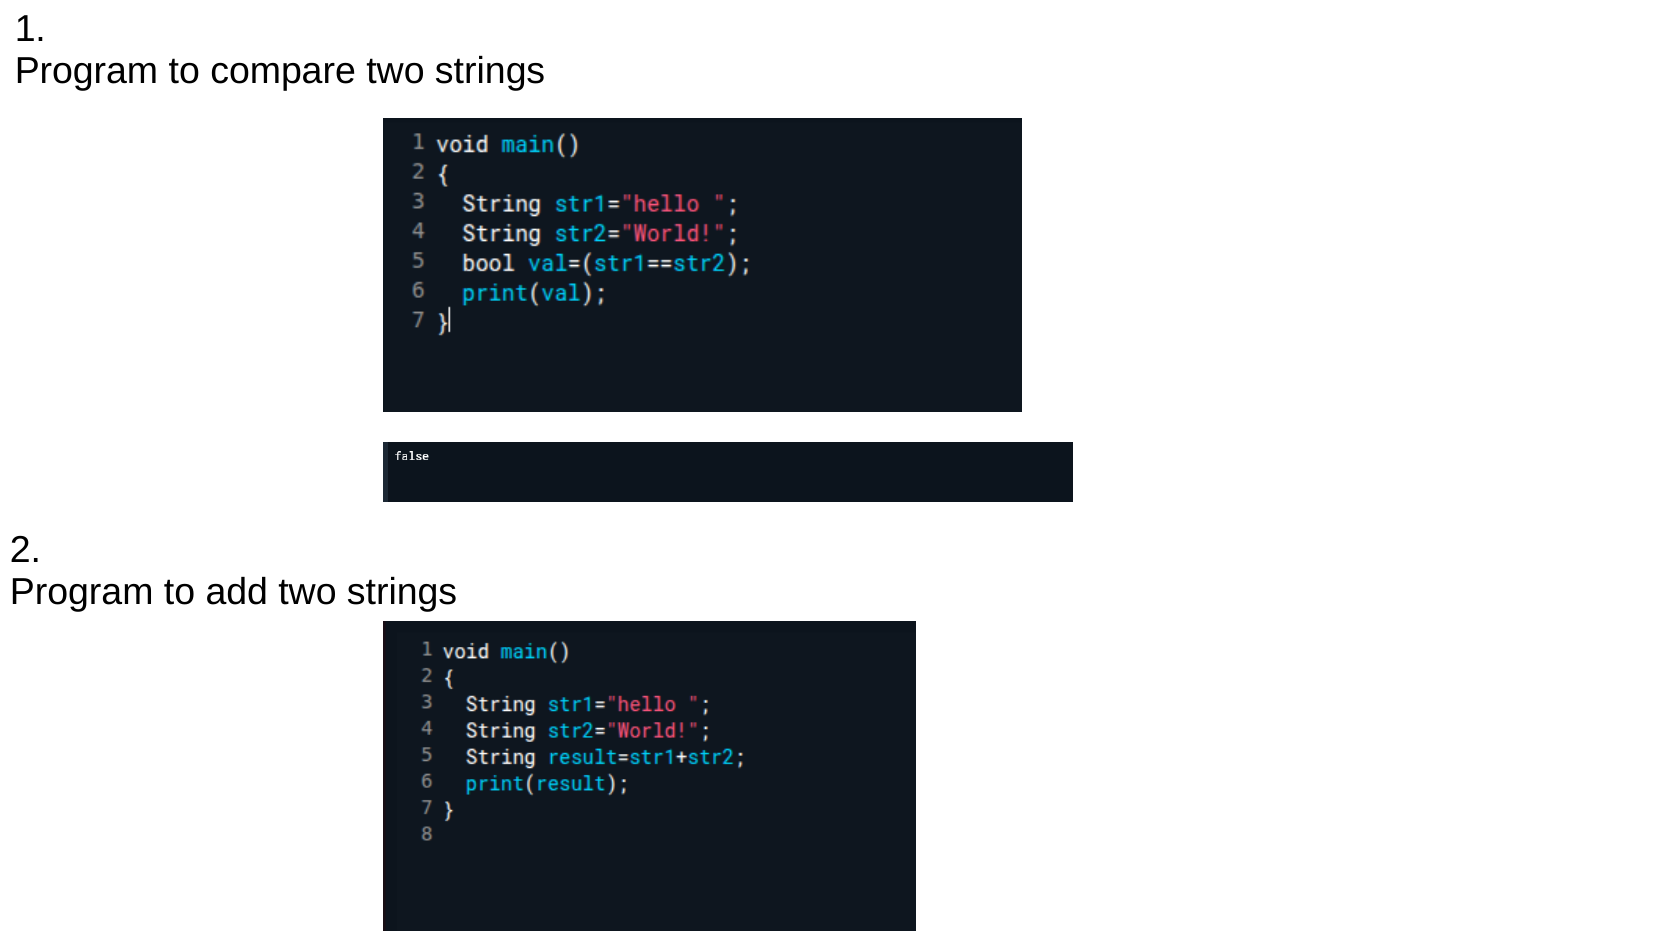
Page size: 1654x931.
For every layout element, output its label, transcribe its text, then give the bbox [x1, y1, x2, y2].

picture [383, 442, 1073, 502]
picture [383, 621, 916, 931]
text_box 1. Program to compare two strings [0, 0, 909, 99]
text_box 2. Program to add two strings [0, 521, 739, 621]
picture [383, 118, 1022, 412]
